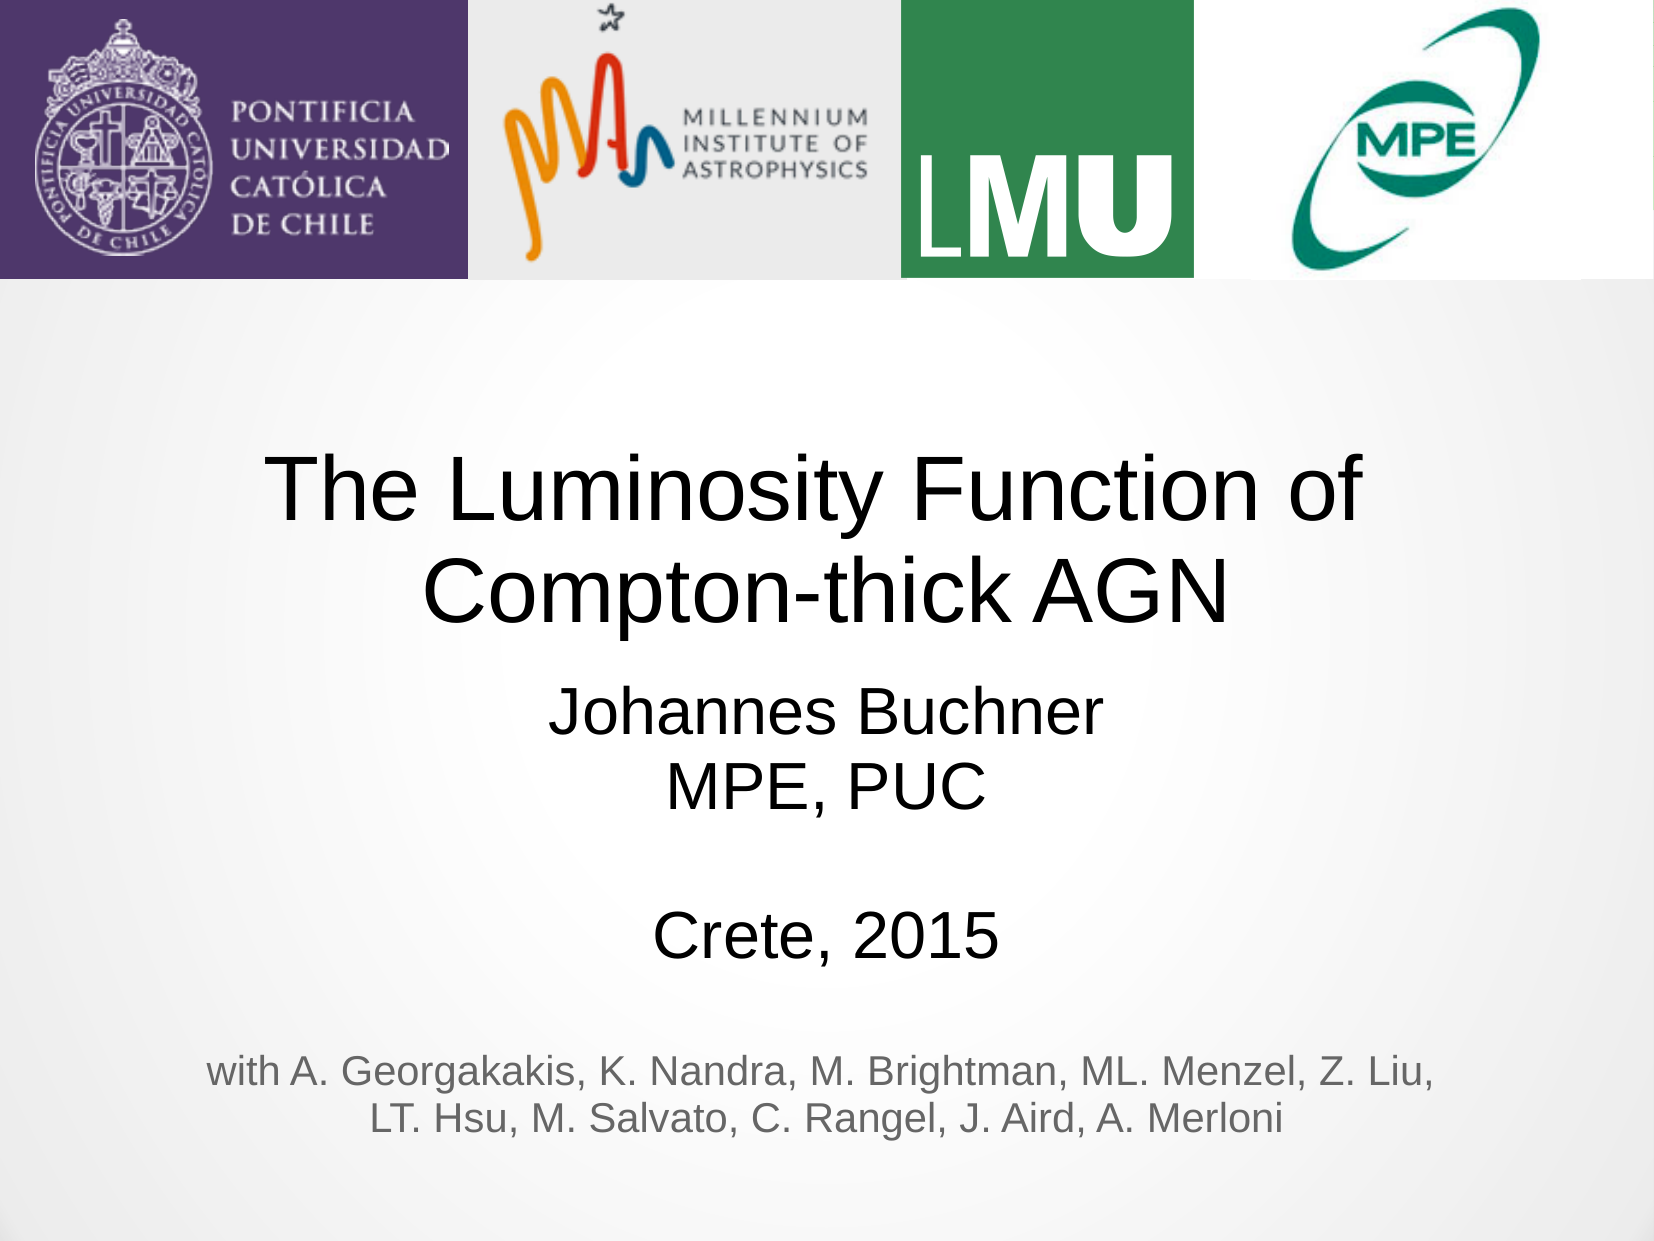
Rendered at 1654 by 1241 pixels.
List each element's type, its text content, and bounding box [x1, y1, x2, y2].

picture [0, 0, 1654, 280]
subtitle Johannes Buchner MPE, PUC Crete, 2015 with A. Georgakakis, K. Nandra, M. Brightman, ML. Menzel, Z. Liu, LT. Hsu, M. Salvato, C. Rangel, J. Aird, A. Merloni [82, 673, 1571, 1141]
title The Luminosity Function of Compton-thick AGN [82, 285, 1571, 673]
